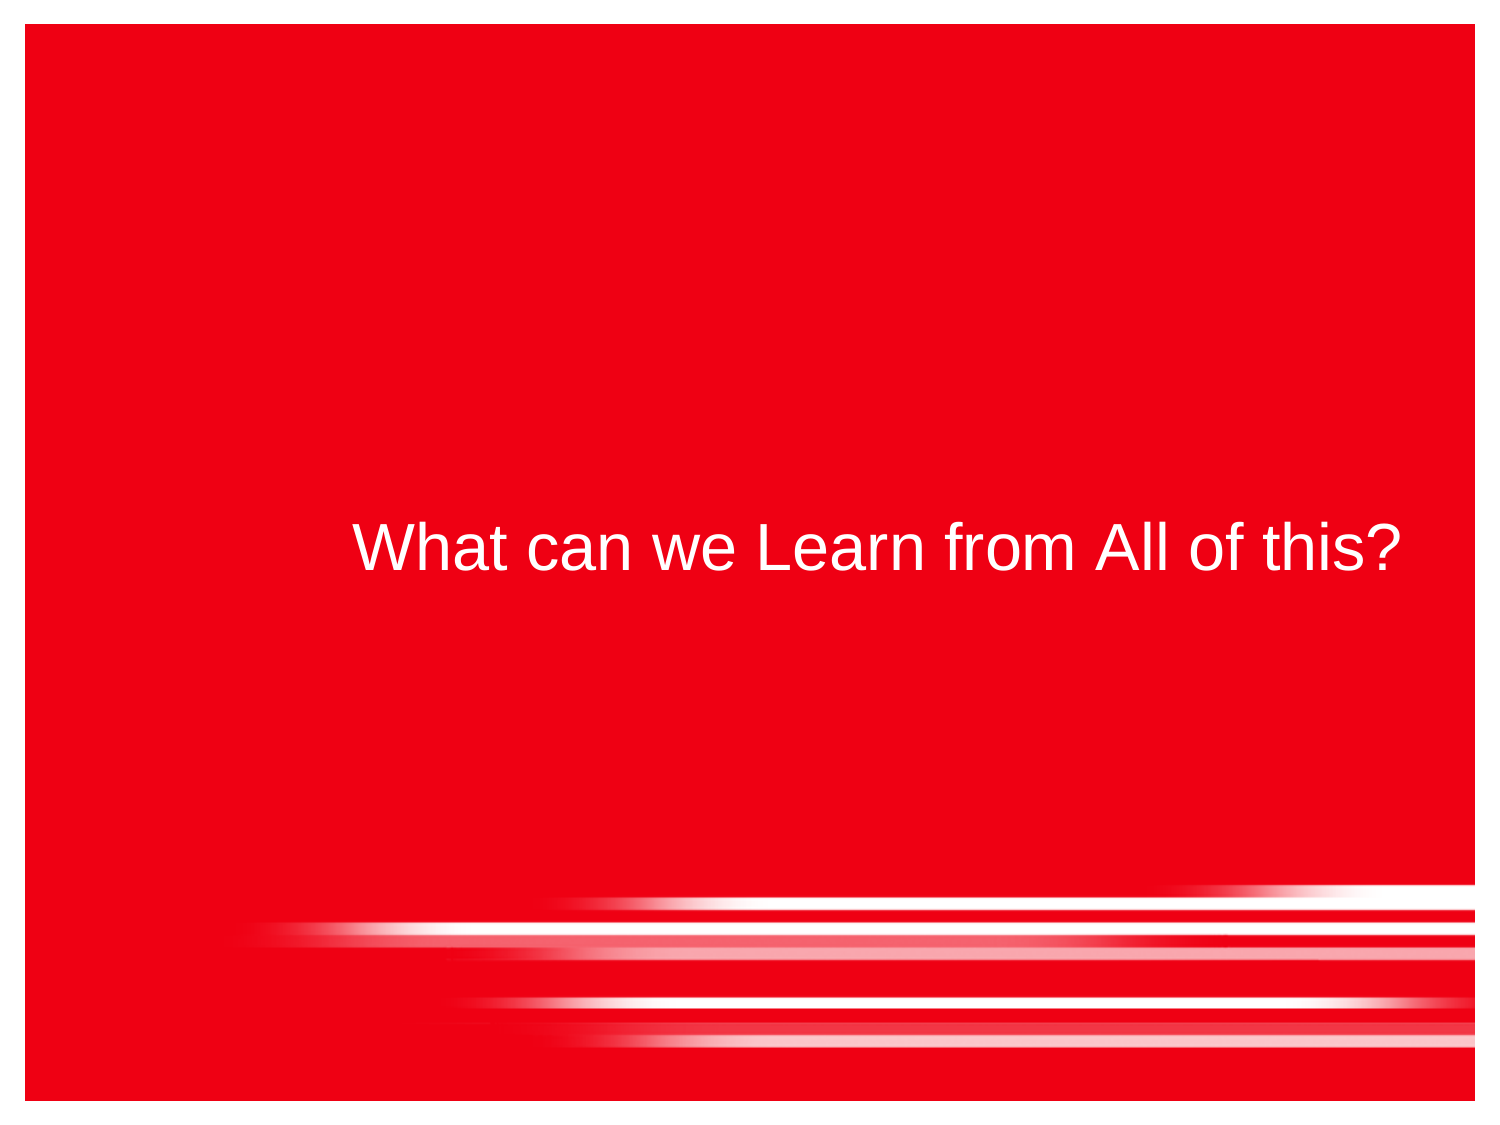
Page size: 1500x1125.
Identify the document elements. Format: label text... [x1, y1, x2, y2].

picture [25, 24, 1475, 1101]
title What can we Learn from All of this? [53, 449, 1404, 638]
